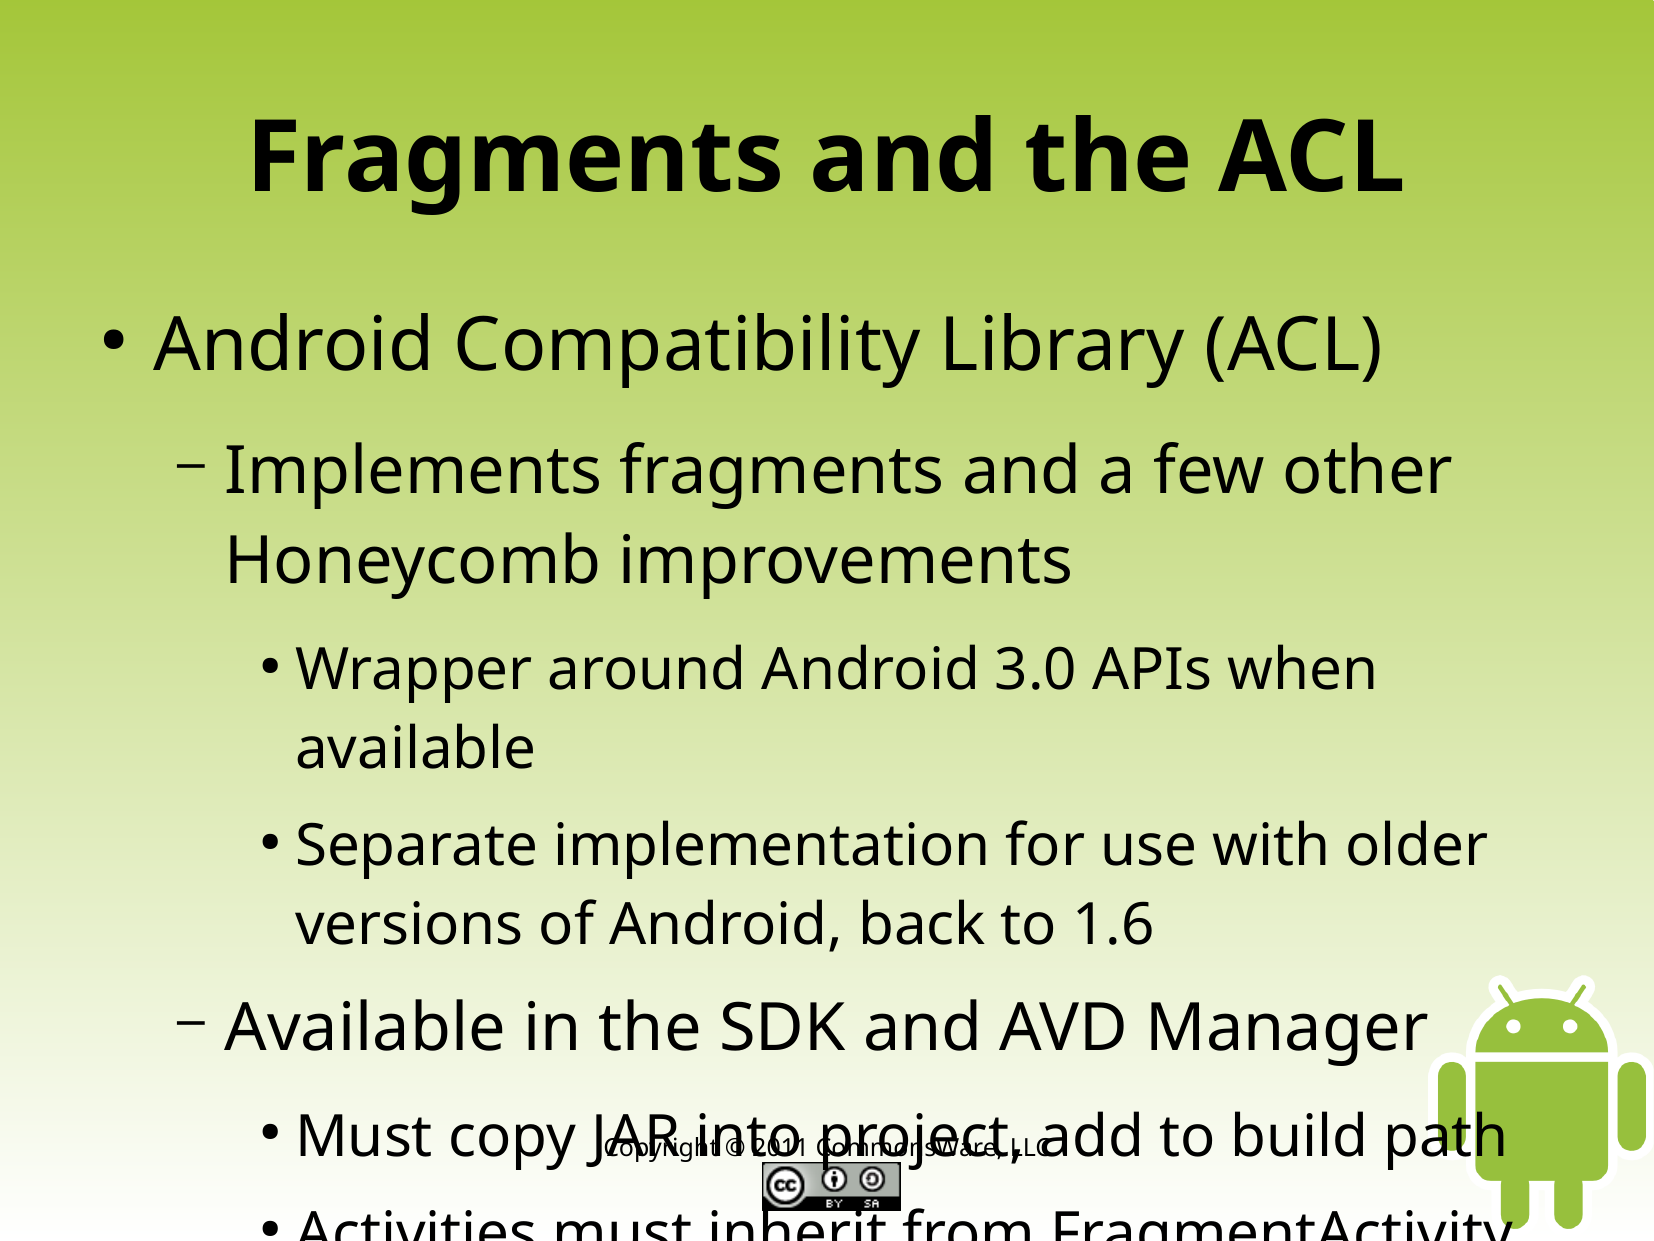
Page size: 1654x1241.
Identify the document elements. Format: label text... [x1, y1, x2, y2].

picture [762, 1162, 901, 1211]
picture [1428, 1128, 1442, 1139]
picture [1428, 1141, 1442, 1152]
picture [1428, 975, 1654, 1238]
title Fragments and the ACL [82, 49, 1571, 257]
list Android Compatibility Library (ACL) Implements fragments and a few other Honeycomb improvements Wrapper around Android 3.0 APIs when available Separate implementation for use with older versions of Android, back to 1.6 Available in the SDK and AVD Manager Must copy JAR into project, add to build path Activities must inherit from FragmentActivity [82, 290, 1571, 1113]
